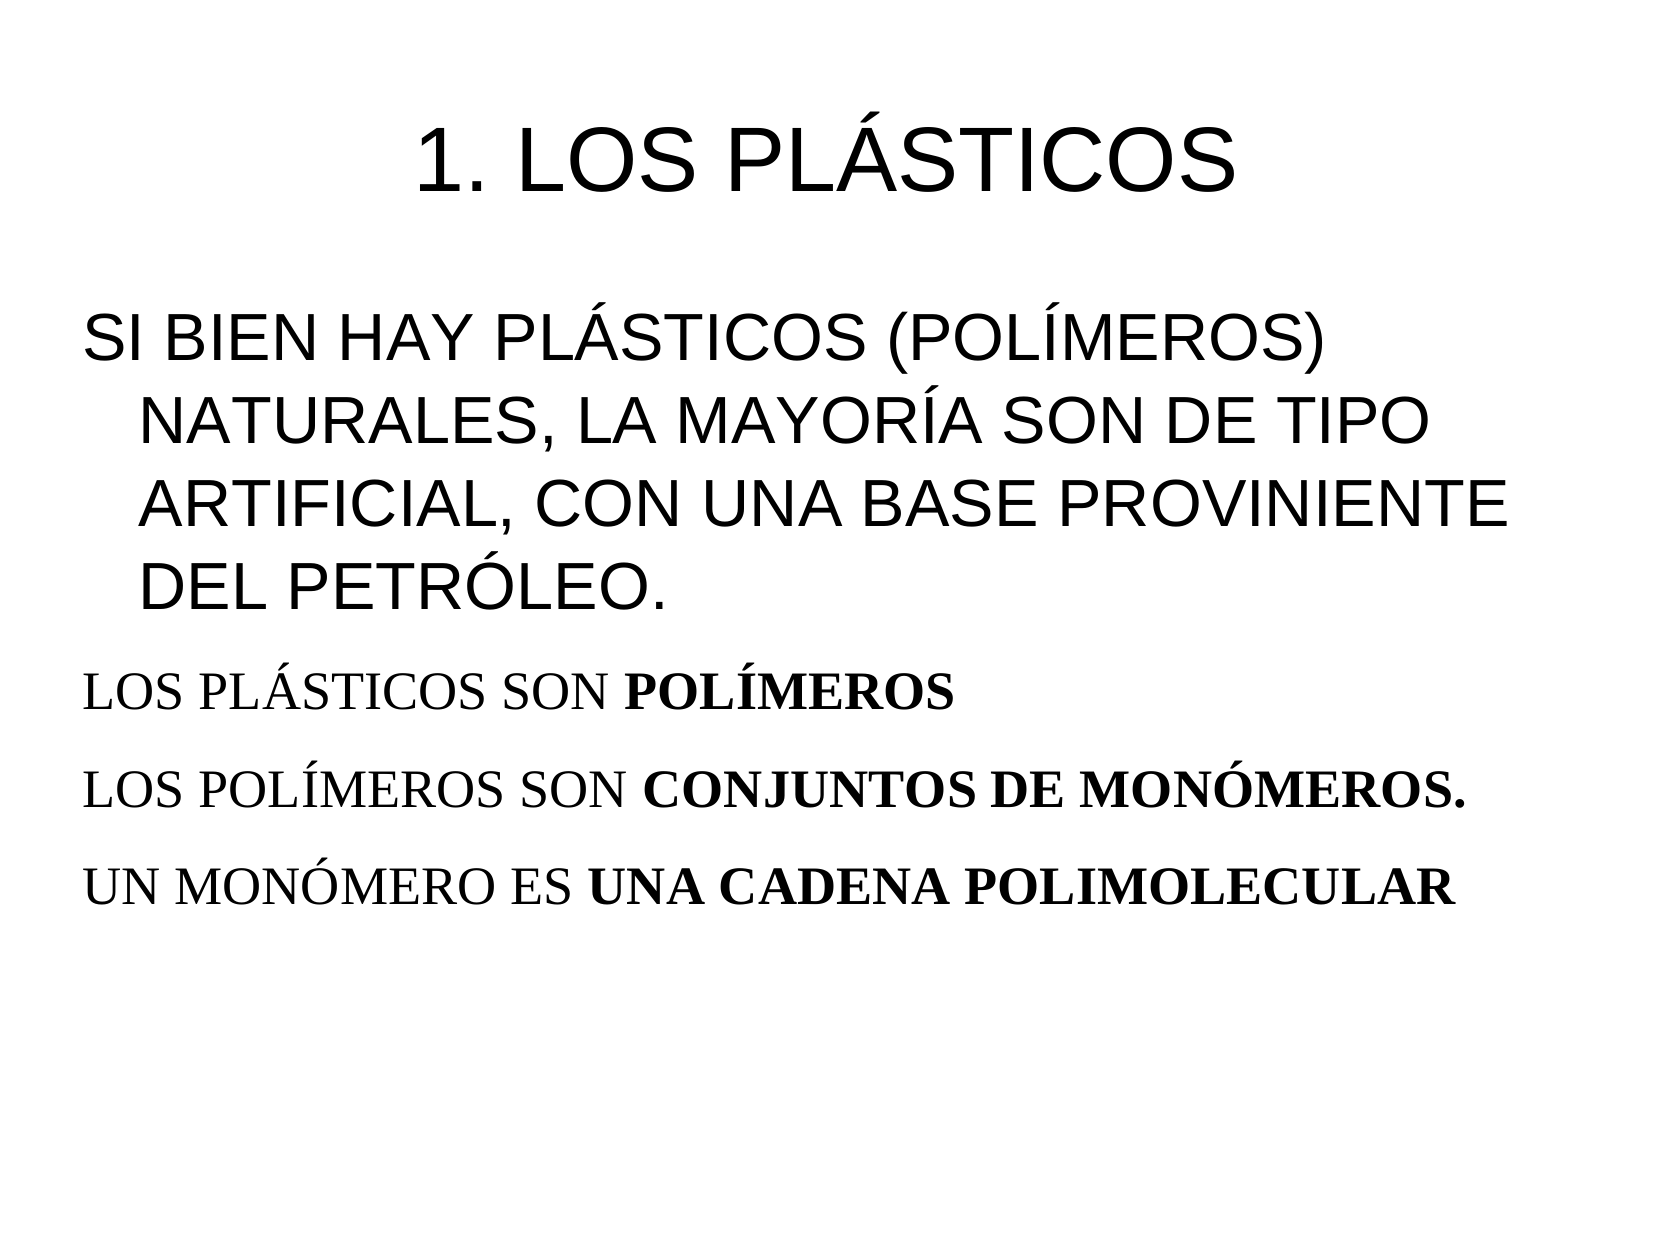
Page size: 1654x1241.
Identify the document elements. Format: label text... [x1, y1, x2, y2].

list SI BIEN HAY PLÁSTICOS (POLÍMEROS) NATURALES, LA MAYORÍA SON DE TIPO ARTIFICIAL, CON UNA BASE PROVINIENTE DEL PETRÓLEO. LOS PLÁSTICOS SON POLÍMEROS LOS POLÍMEROS SON CONJUNTOS DE MONÓMEROS. UN MONÓMERO ES UNA CADENA POLIMOLECULAR [82, 290, 1571, 1109]
title 1. LOS PLÁSTICOS [82, 56, 1571, 249]
